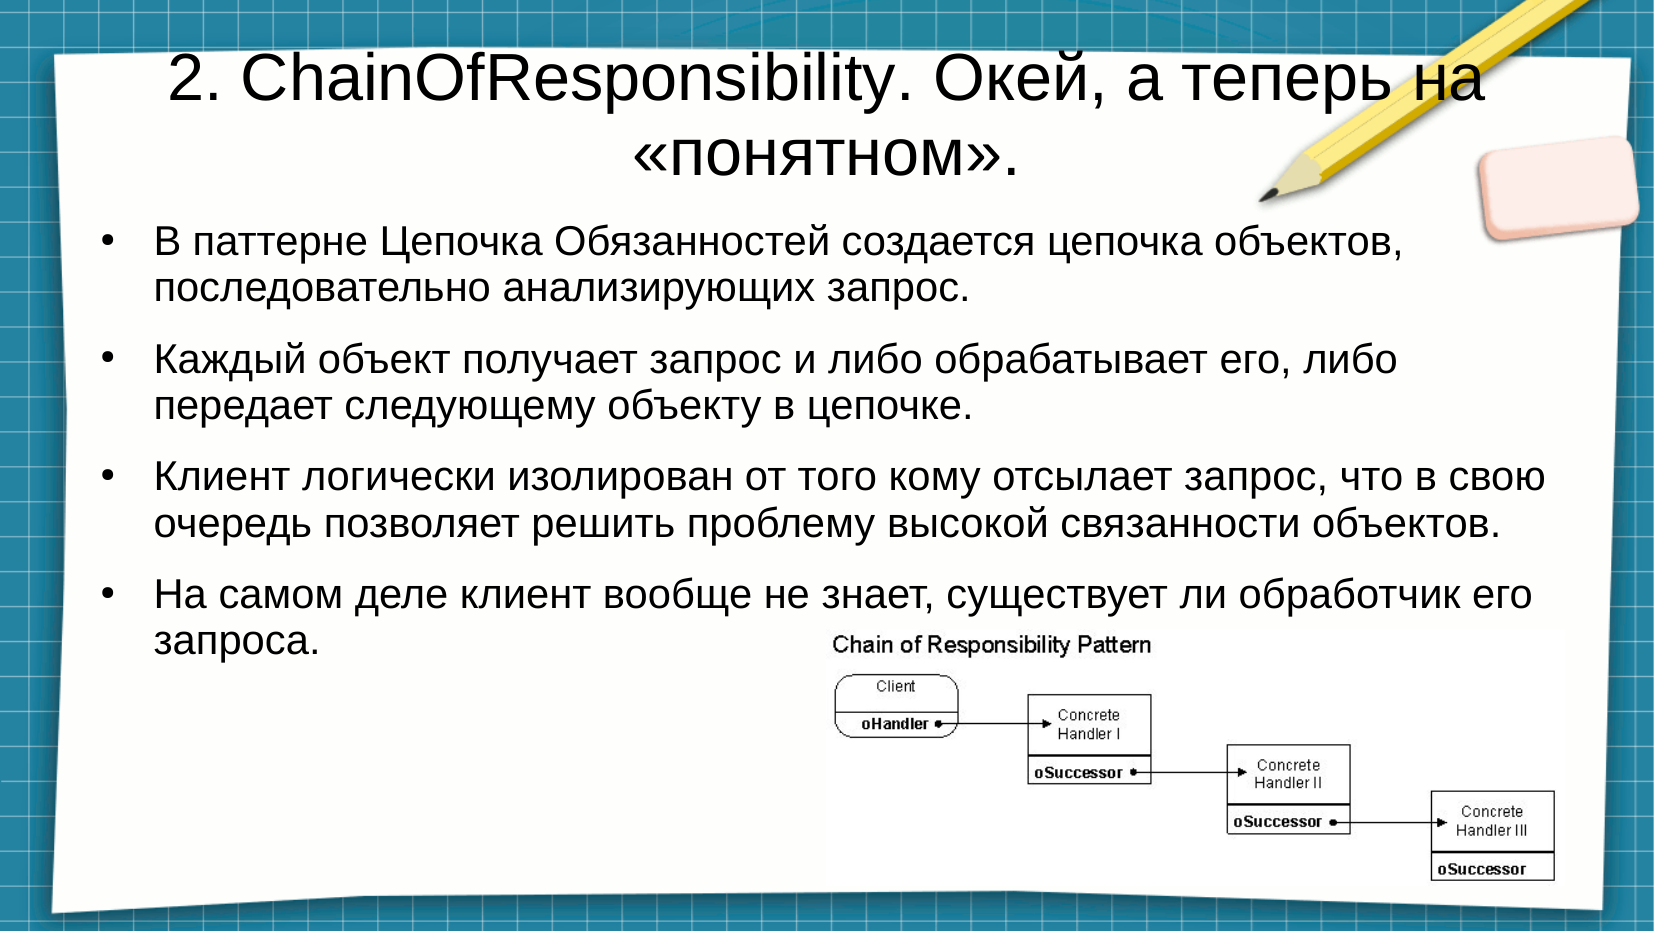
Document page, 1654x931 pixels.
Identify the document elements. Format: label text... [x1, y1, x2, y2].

title 2. ChainOfResponsibility. Окей, а теперь на «понятном». [82, 37, 1571, 193]
picture [0, 0, 1654, 931]
list В паттерне Цепочка Обязанностей создается цепочка объектов, последовательно анализирующих запрос. Каждый объект получает запрос и либо обрабатывает его, либо передает следующему объекту в цепочке. Клиент логически изолирован от того кому отсылает запрос, что в свою очередь позволяет решить проблему высокой связанности объектов. На самом деле клиент вообще не знает, существует ли обработчик его запроса. [82, 217, 1571, 857]
